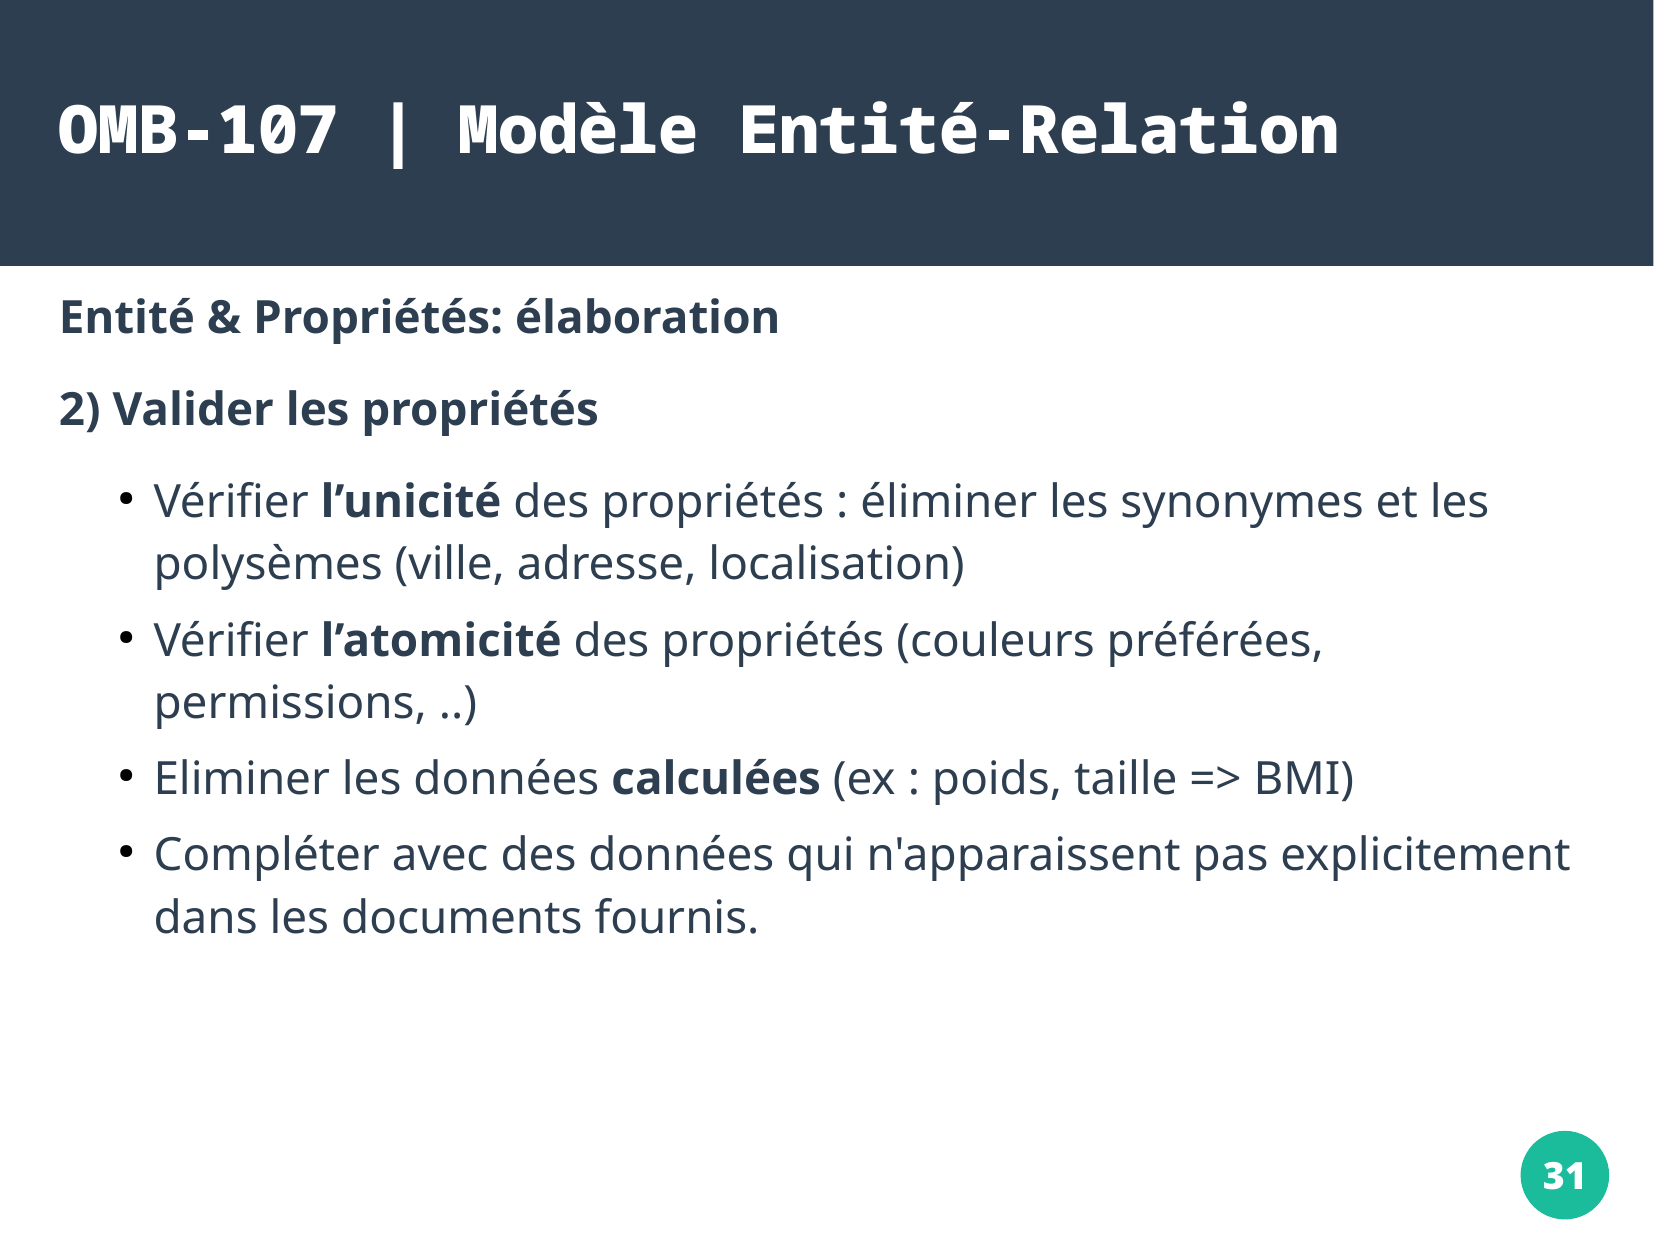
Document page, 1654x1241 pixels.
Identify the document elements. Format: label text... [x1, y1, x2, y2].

title OMB-107 | Modèle Entité-Relation [58, 49, 1595, 207]
list Entité & Propriétés: élaboration 2) Valider les propriétés Vérifier l’unicité des propriétés : éliminer les synonymes et les polysèmes (ville, adresse, localisation) Vérifier l’atomicité des propriétés (couleurs préférées, permissions, ..) Eliminer les données calculées (ex : poids, taille => BMI) Compléter avec des données qui n'apparaissent pas explicitement dans les documents fournis. [58, 285, 1595, 1152]
